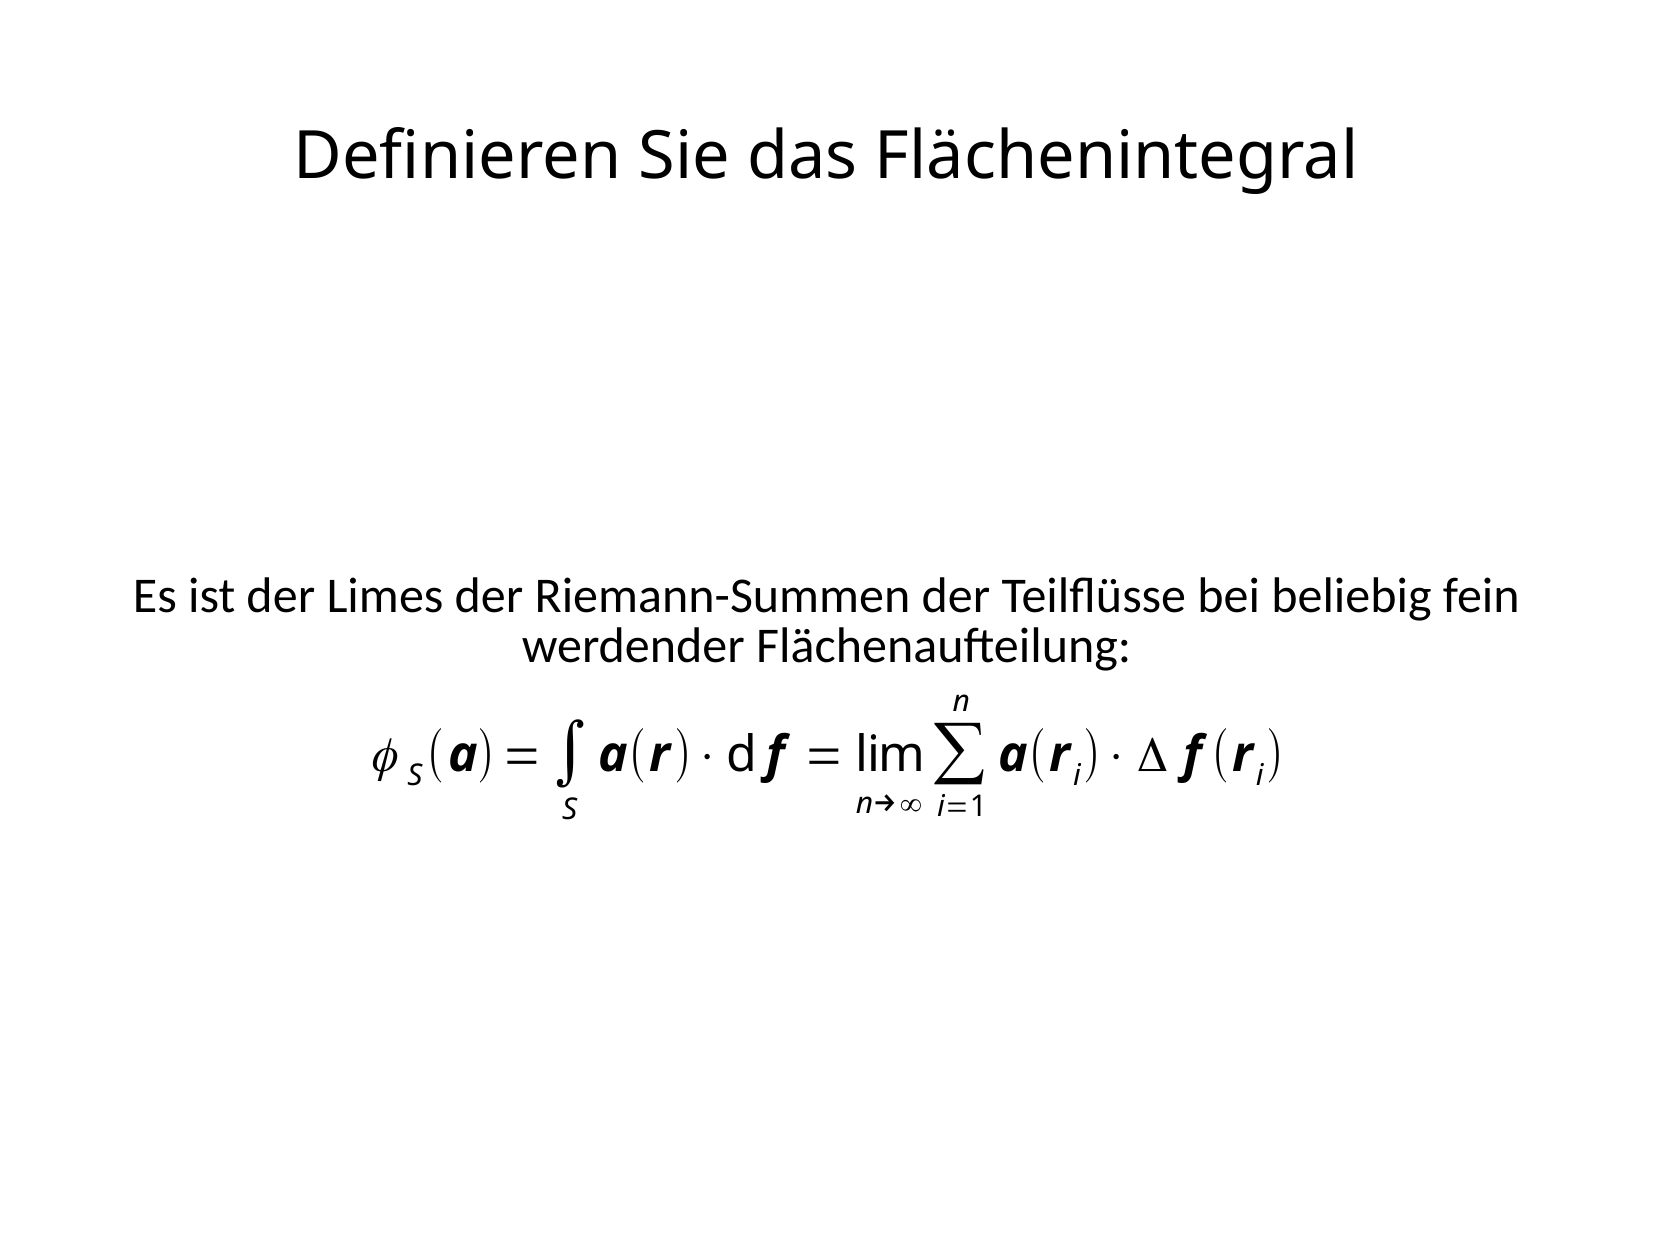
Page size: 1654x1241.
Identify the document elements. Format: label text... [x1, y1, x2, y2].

chart [363, 683, 1290, 829]
title Definieren Sie das Flächenintegral [82, 49, 1571, 257]
subtitle Es ist der Limes der Riemann-Summen der Teilflüsse bei beliebig fein werdender Flächenaufteilung: [82, 290, 1571, 1010]
